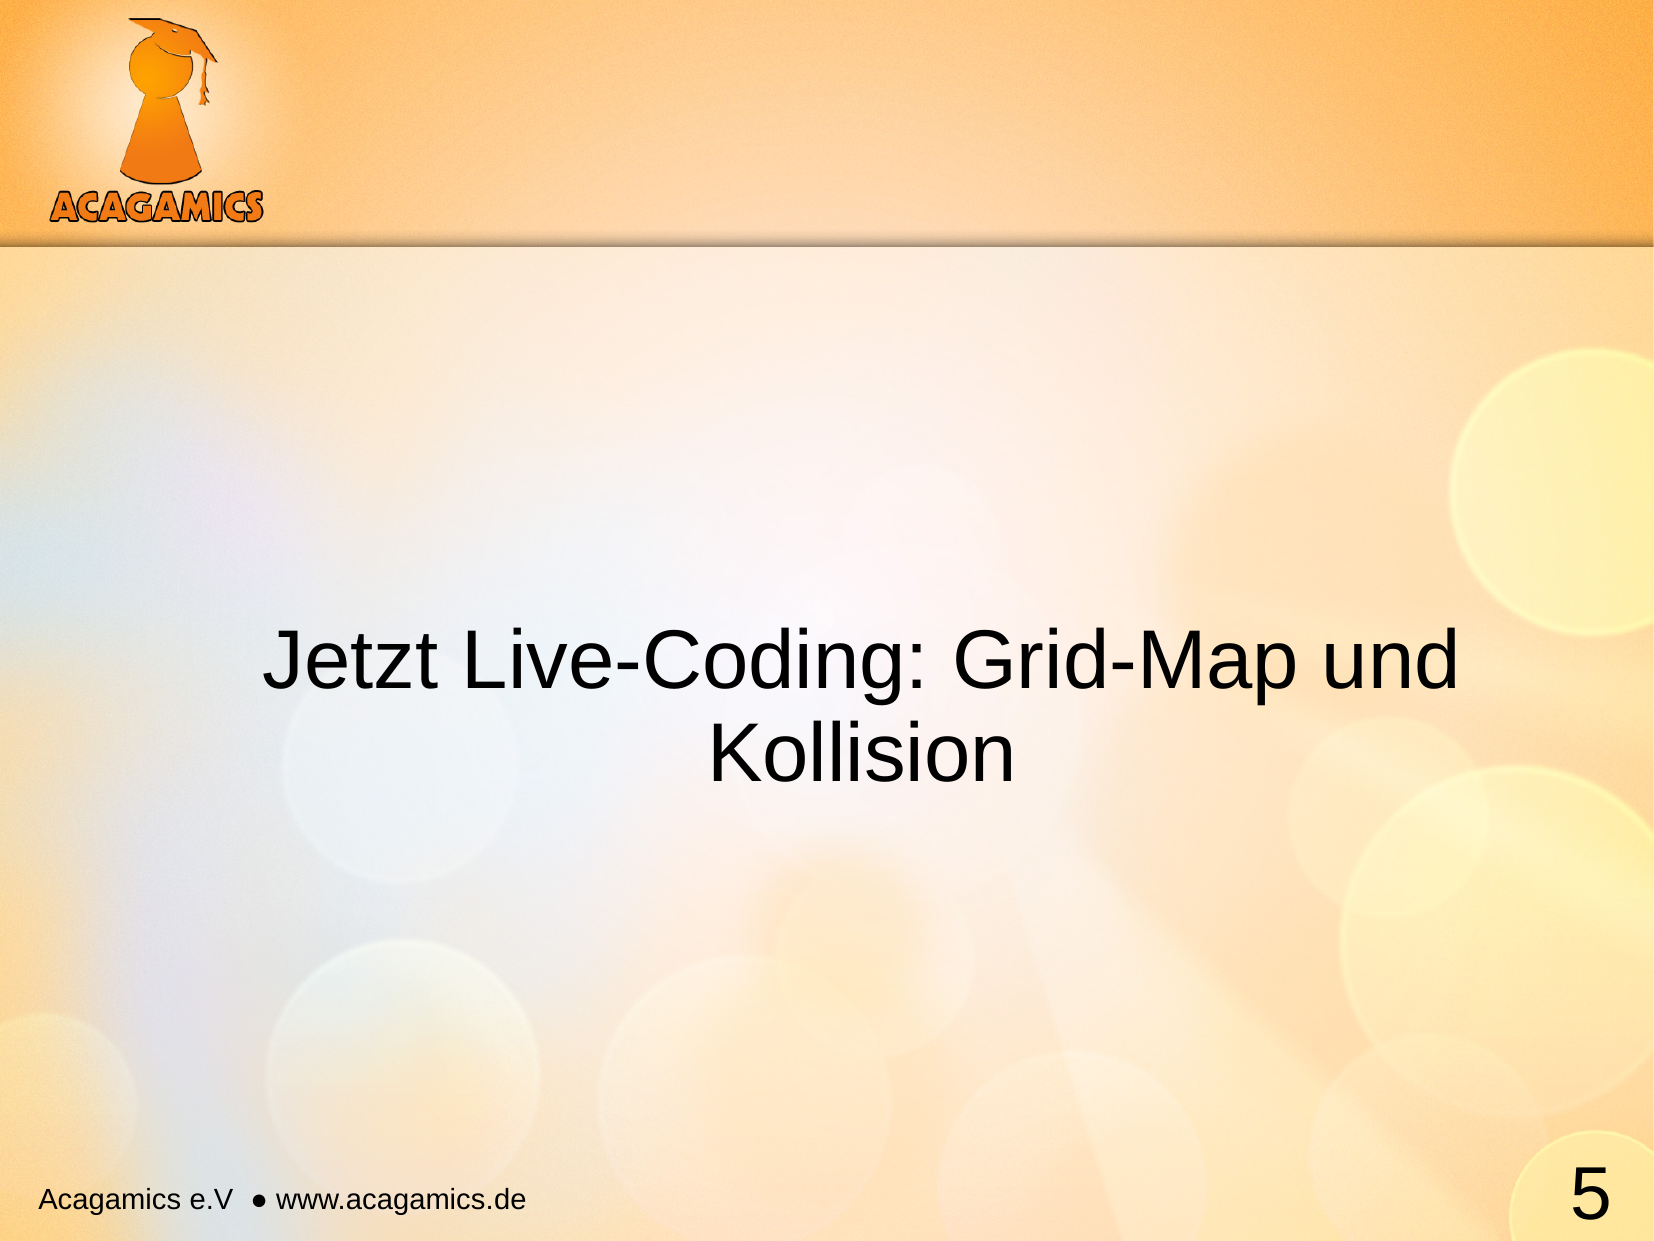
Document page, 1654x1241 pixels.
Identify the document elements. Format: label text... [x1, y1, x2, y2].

picture [0, 0, 1654, 1241]
list Jetzt Live-Coding: Grid-Map und Kollision [82, 290, 1571, 1109]
